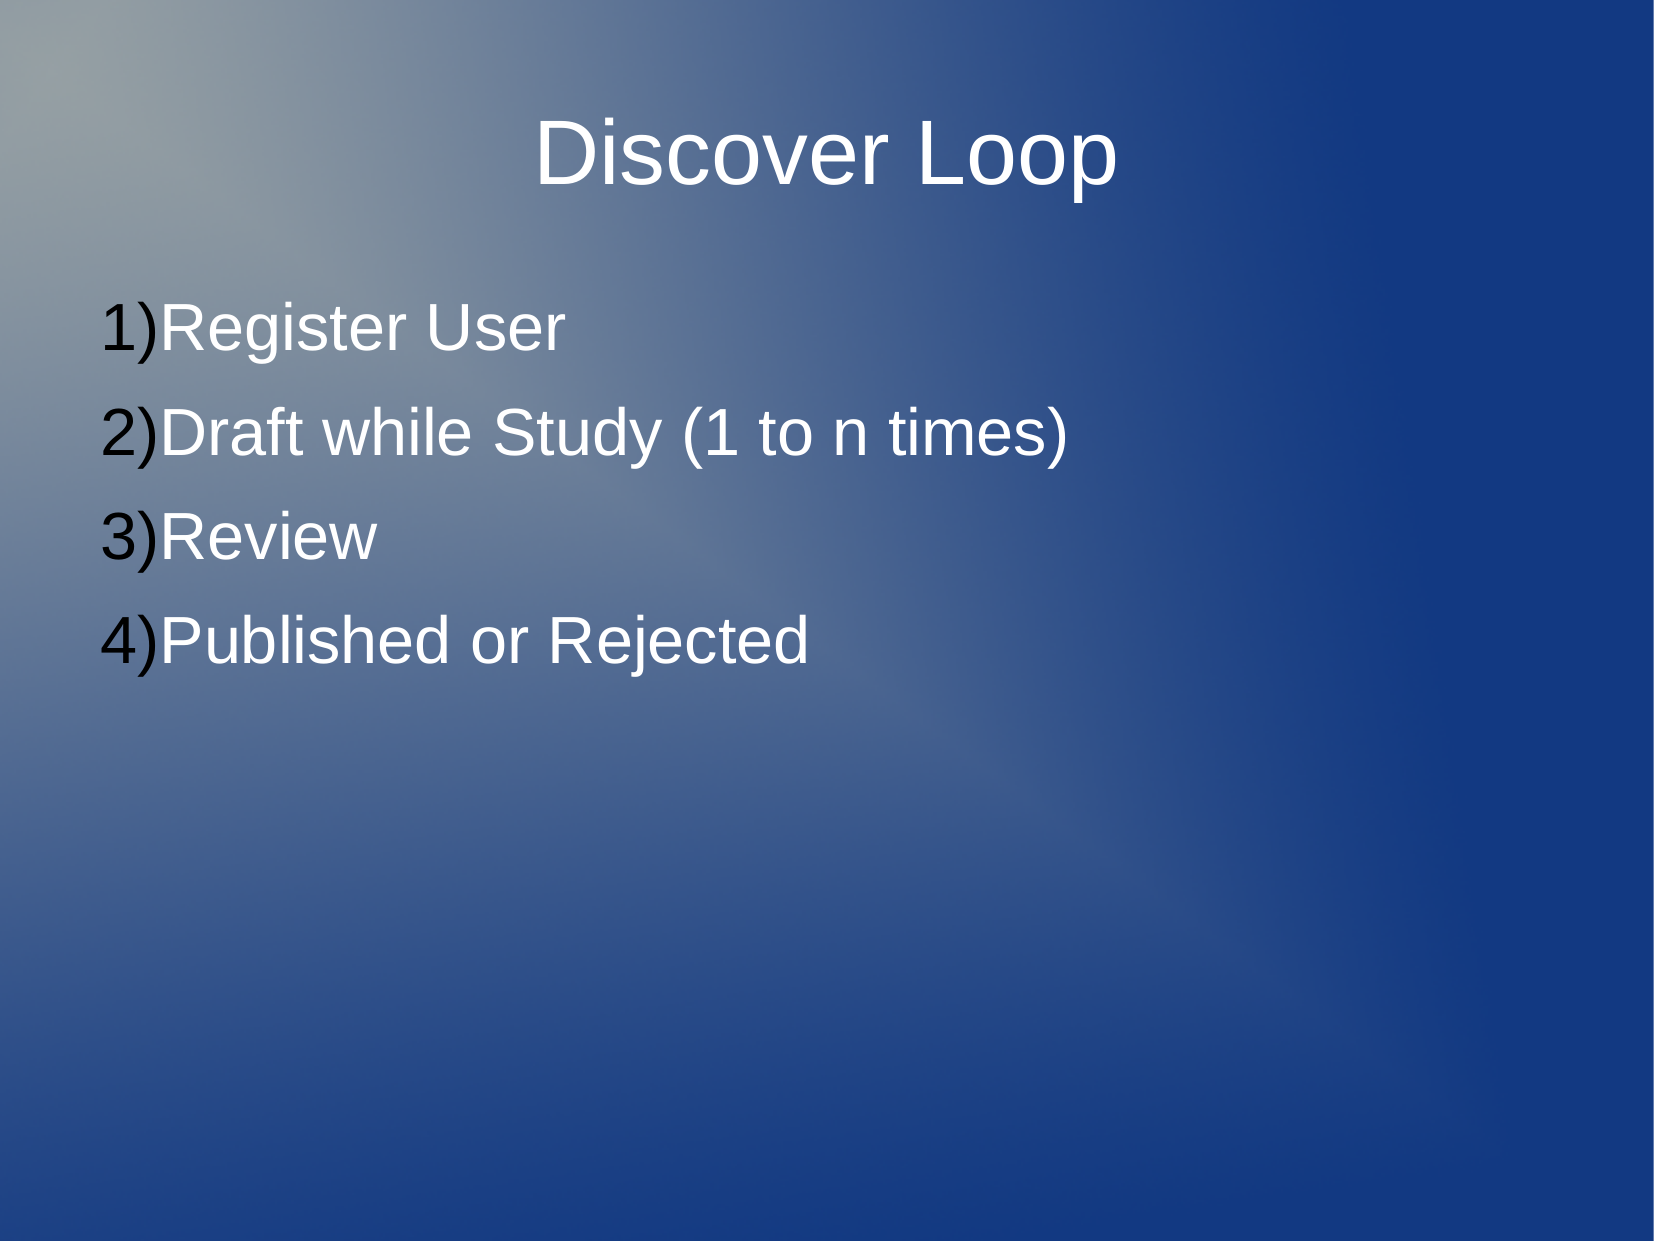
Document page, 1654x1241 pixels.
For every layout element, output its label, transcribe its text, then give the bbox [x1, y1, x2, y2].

title Discover Loop [82, 49, 1571, 257]
picture [0, 0, 1654, 1241]
list Register User Draft while Study (1 to n times) Review Published or Rejected [82, 290, 1571, 1109]
